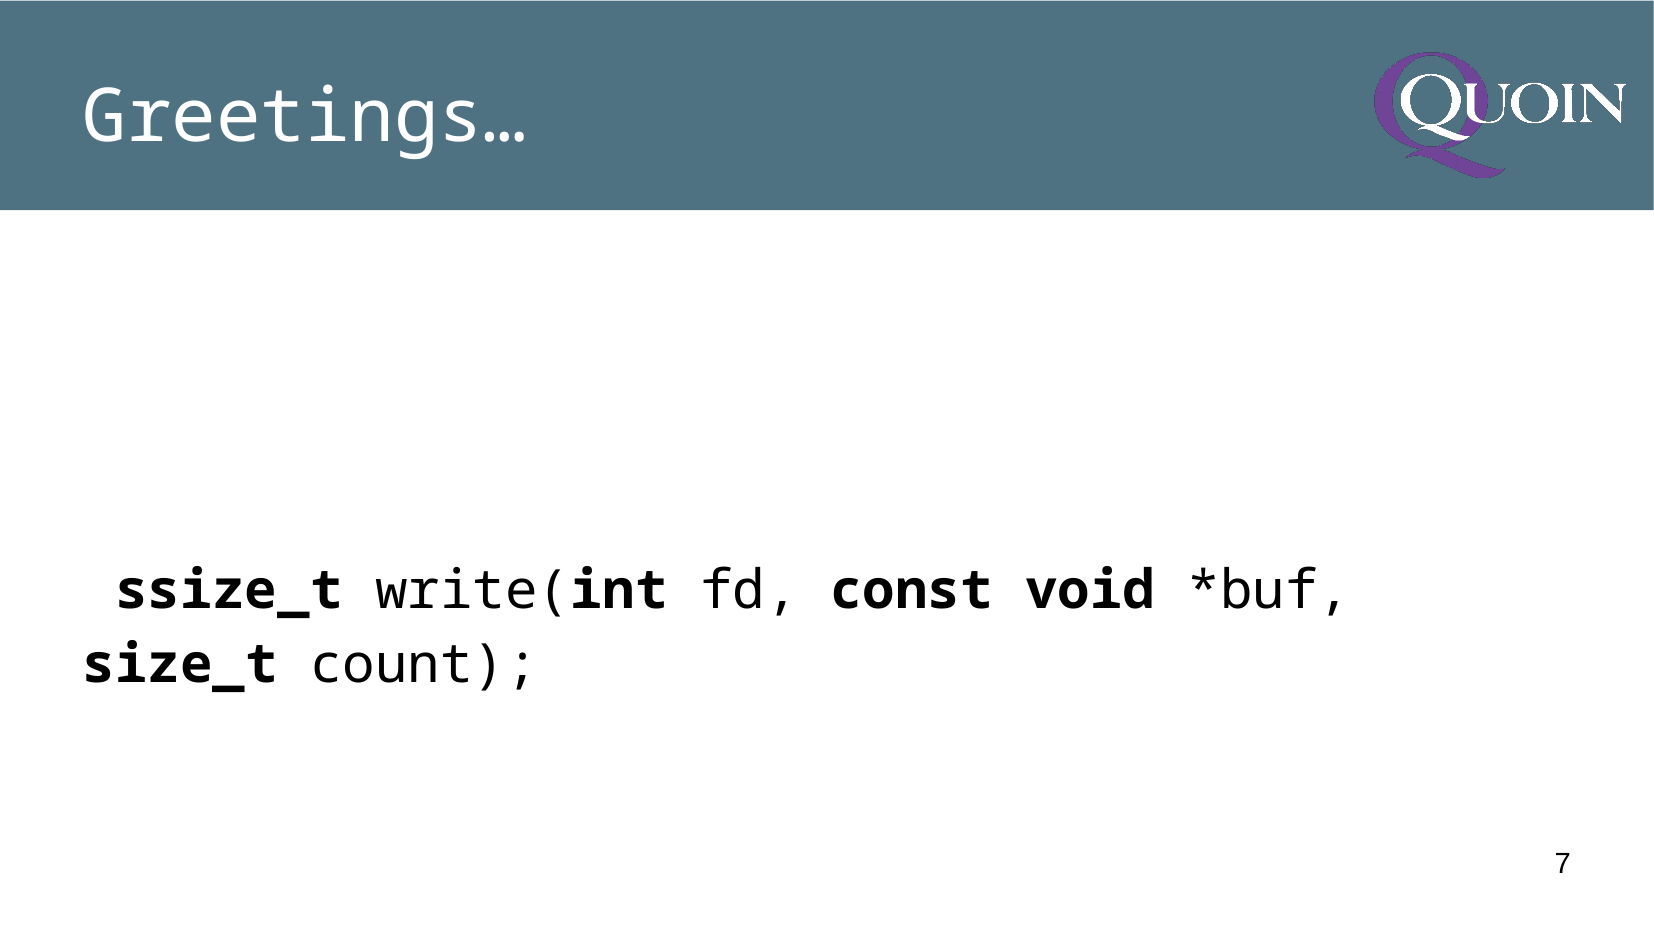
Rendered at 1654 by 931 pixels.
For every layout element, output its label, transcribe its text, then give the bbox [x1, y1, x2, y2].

picture [1372, 49, 1654, 180]
subtitle ssize_t write(int fd, const void *buf, size_t count); [82, 255, 1571, 810]
title Greetings… [82, 35, 1235, 189]
